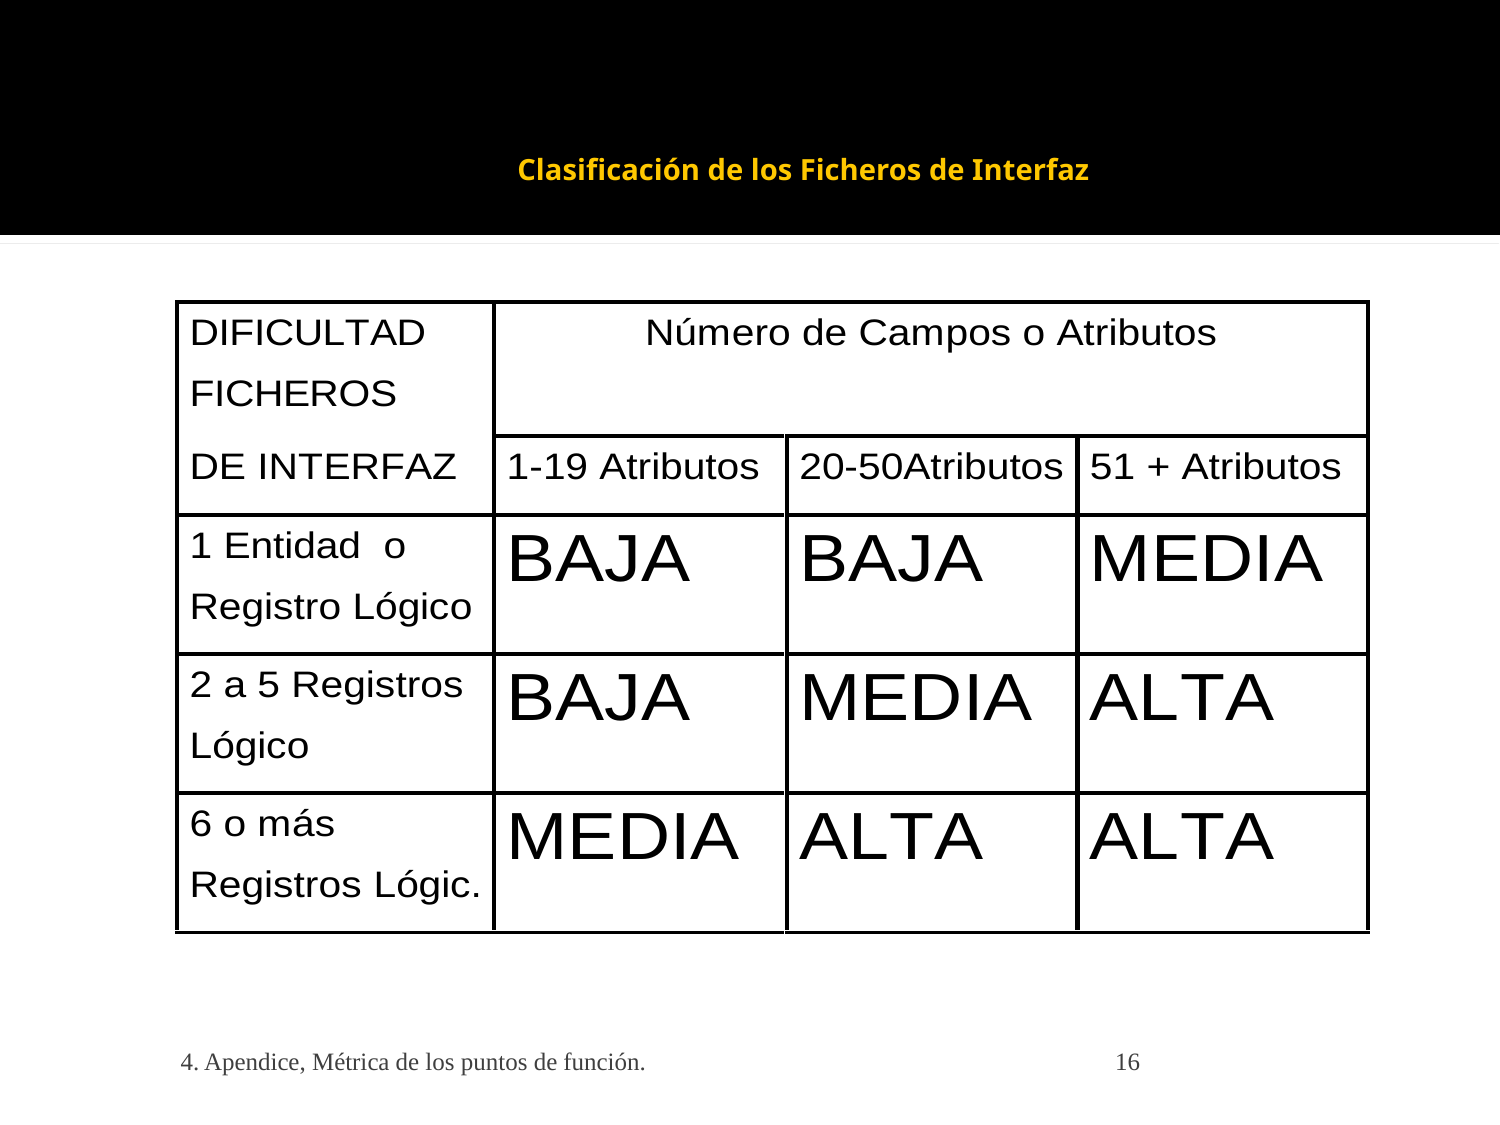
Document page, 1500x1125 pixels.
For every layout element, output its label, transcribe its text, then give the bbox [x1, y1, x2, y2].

text_box [1100, 1037, 1438, 1075]
chart [162, 299, 1440, 978]
title Clasificación de los Ficheros de Interfaz [162, 75, 1438, 263]
text_box 4. Apendice, Métrica de los puntos de función. [162, 1037, 951, 1075]
